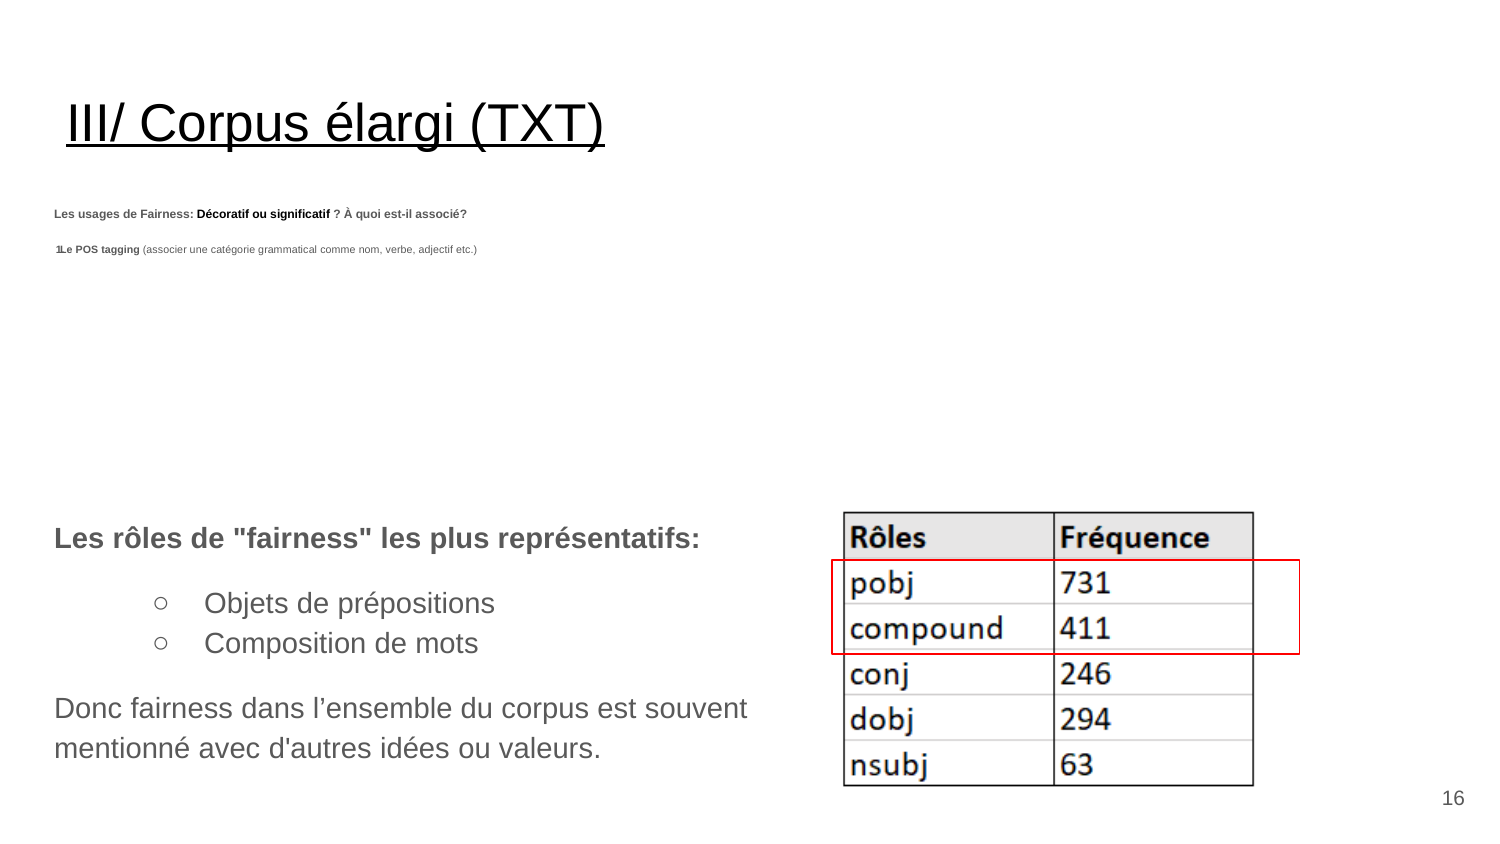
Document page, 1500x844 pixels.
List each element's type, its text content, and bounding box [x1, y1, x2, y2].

picture [833, 561, 1273, 653]
text_box Les rôles de "fairness" les plus représentatifs: Objets de prépositions Composition de mots Donc fairness dans l’ensemble du corpus est souvent mentionné avec d'autres idées ou valeurs. [39, 499, 784, 796]
slide_number <number> [1389, 764, 1480, 830]
title III/ Corpus élargi (TXT) [51, 72, 1449, 167]
picture [831, 655, 1273, 796]
picture [831, 498, 1273, 559]
list Les usages de Fairness: Décoratif ou significatif ? À quoi est-il associé? Le POS tagging (associer une catégorie grammatical comme nom, verbe, adjectif etc.) [39, 189, 1437, 273]
